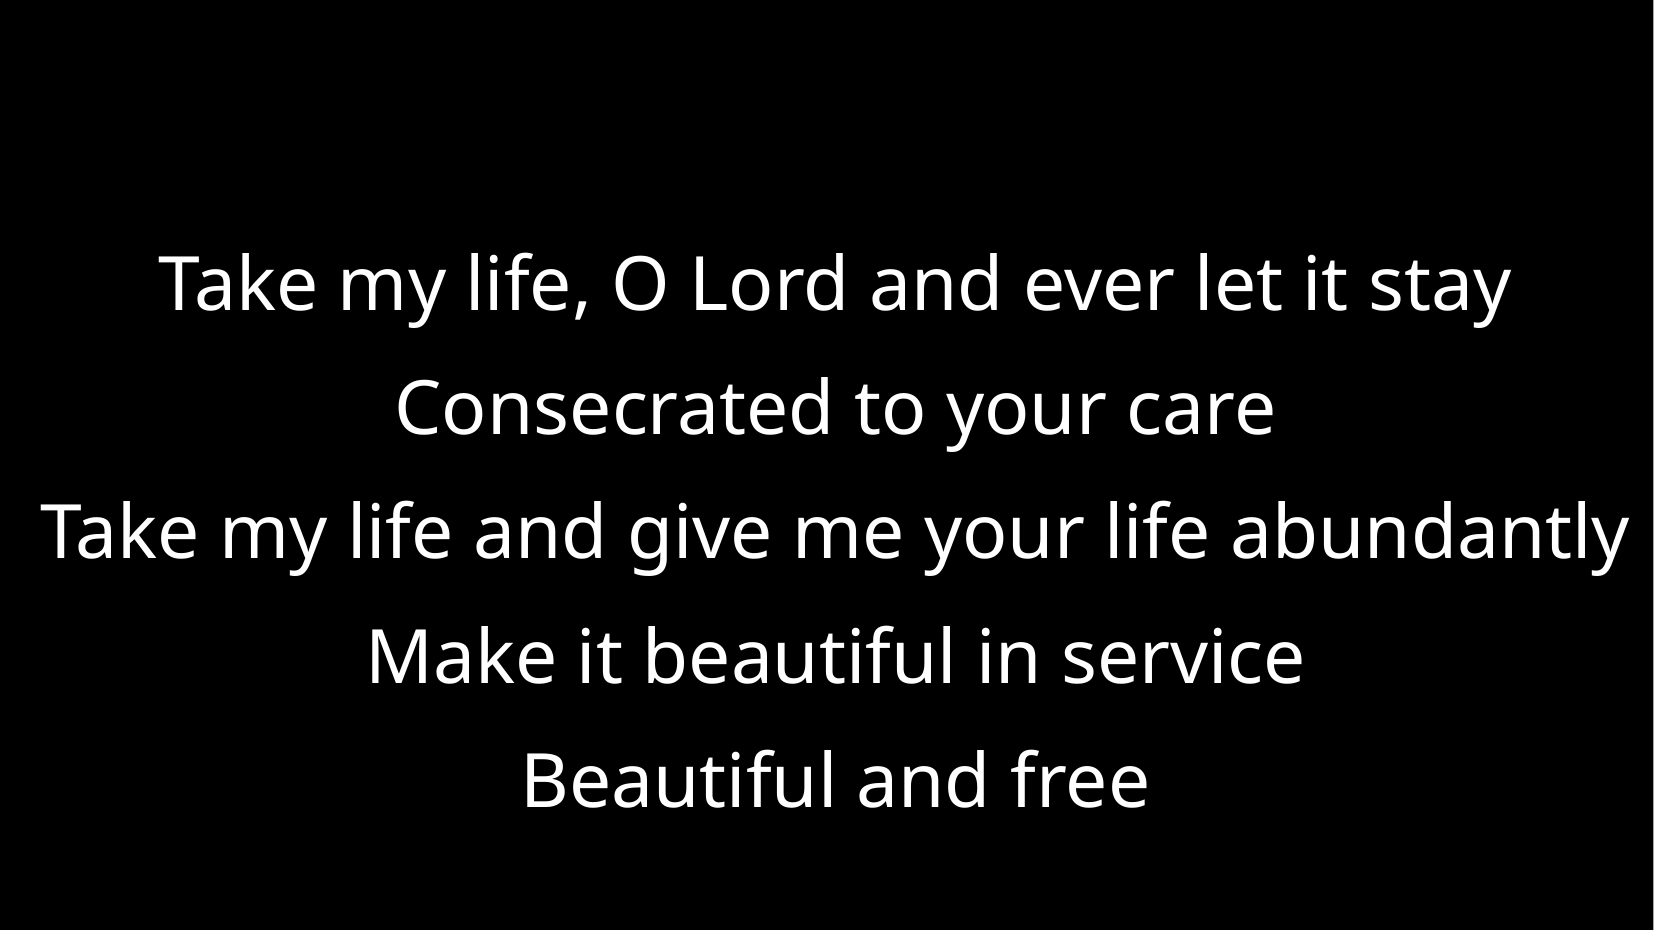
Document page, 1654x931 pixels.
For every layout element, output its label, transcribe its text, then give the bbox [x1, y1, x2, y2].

list Take my life, O Lord and ever let it stay Consecrated to your care Take my life and give me your life abundantly Make it beautiful in service Beautiful and free [0, 230, 1654, 922]
